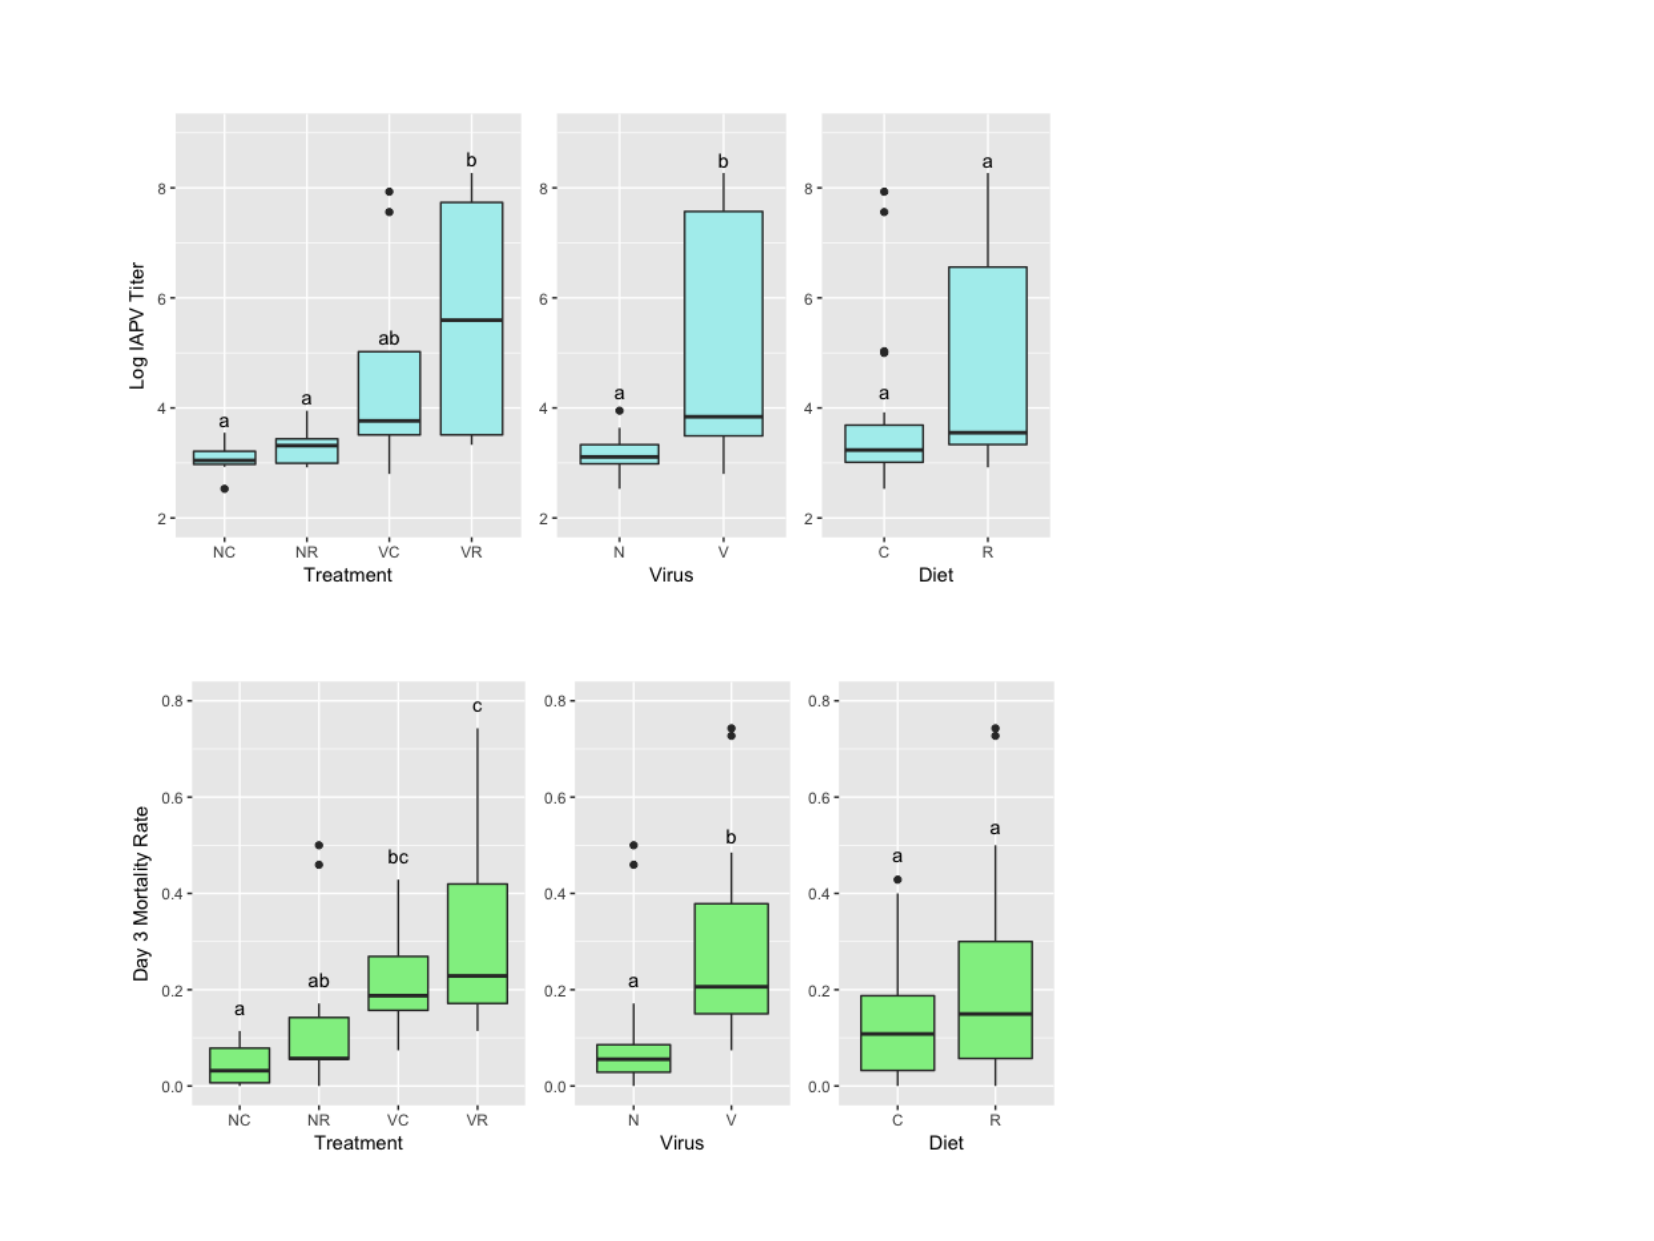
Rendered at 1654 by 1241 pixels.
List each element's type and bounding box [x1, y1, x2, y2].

picture [120, 104, 1060, 591]
picture [124, 672, 1064, 1159]
